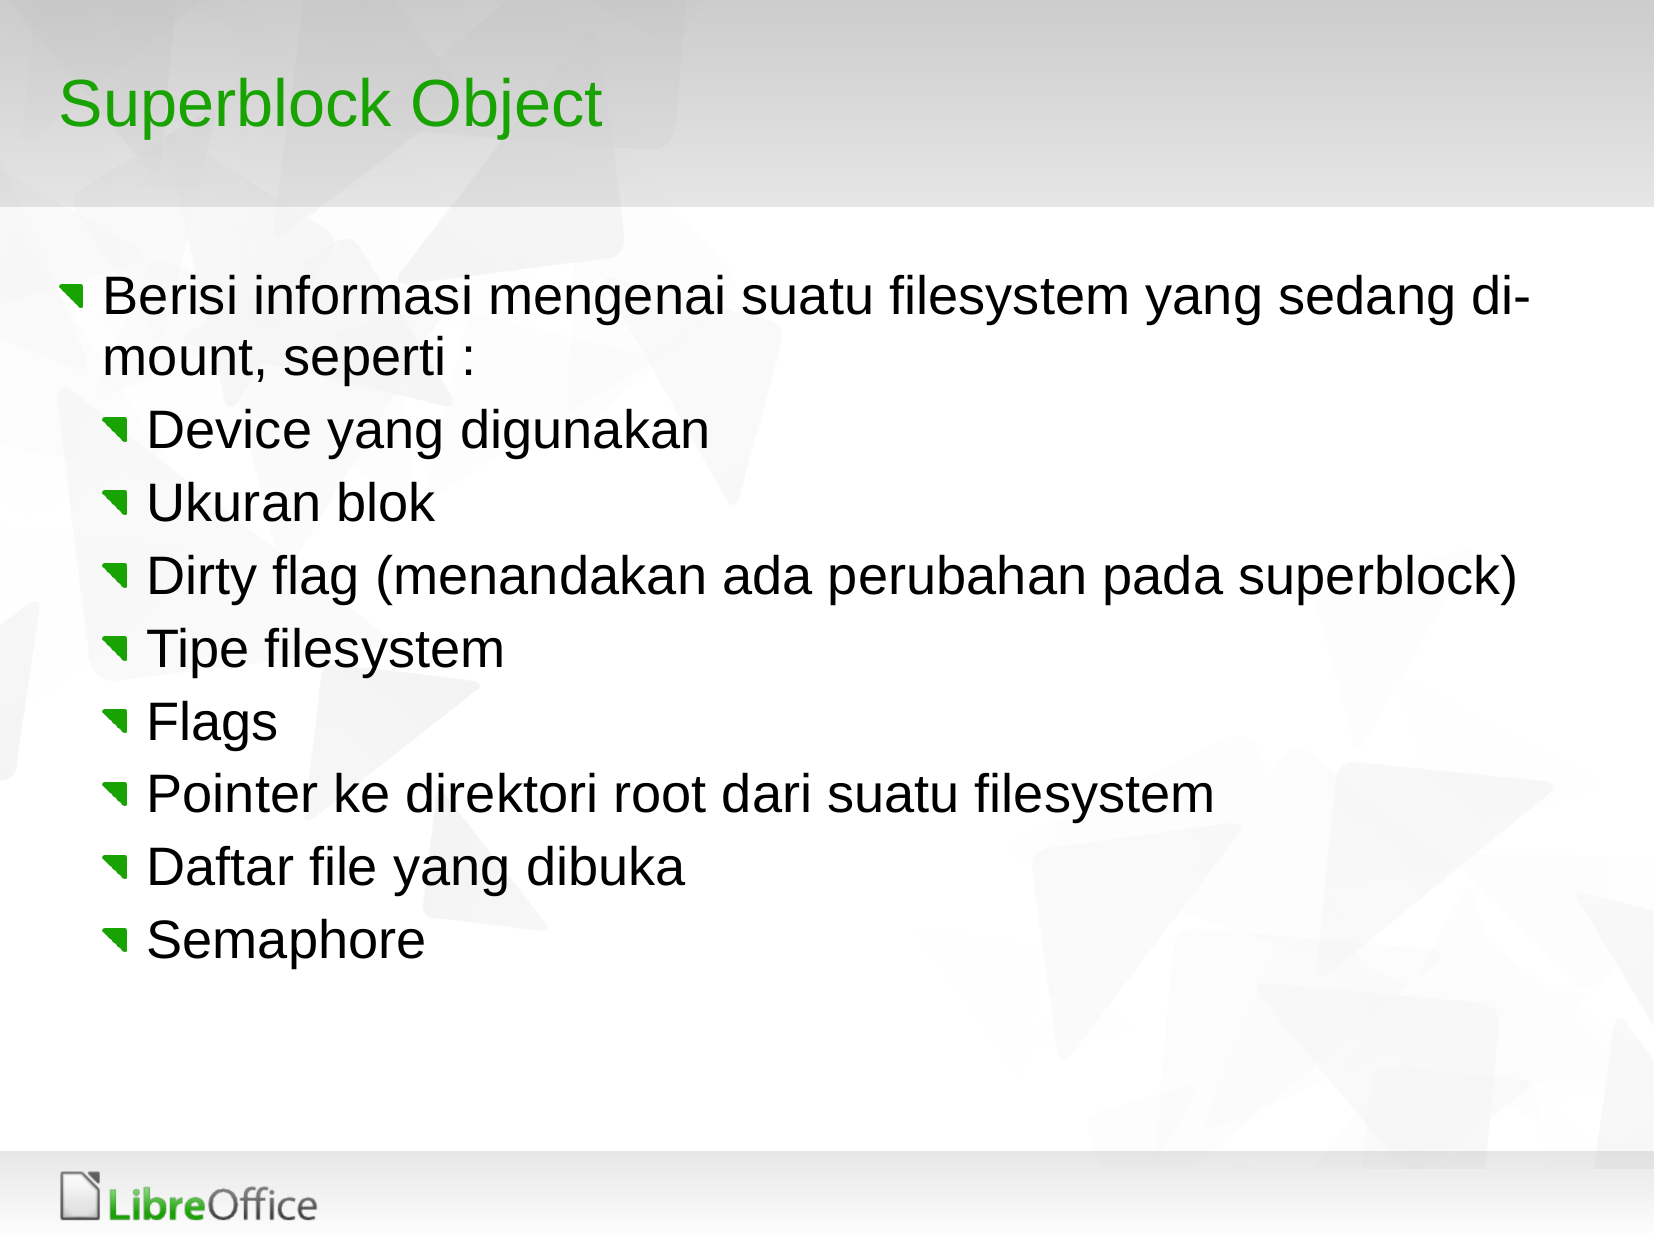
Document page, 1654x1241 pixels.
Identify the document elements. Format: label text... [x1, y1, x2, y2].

title Superblock Object [59, 29, 1595, 178]
picture [0, 0, 783, 931]
picture [41, 1152, 337, 1240]
list Berisi informasi mengenai suatu filesystem yang sedang di-mount, seperti : Device yang digunakan Ukuran blok Dirty flag (menandakan ada perubahan pada superblock) Tipe filesystem Flags Pointer ke direktori root dari suatu filesystem Daftar file yang dibuka Semaphore [59, 265, 1595, 1085]
picture [915, 548, 1654, 1169]
